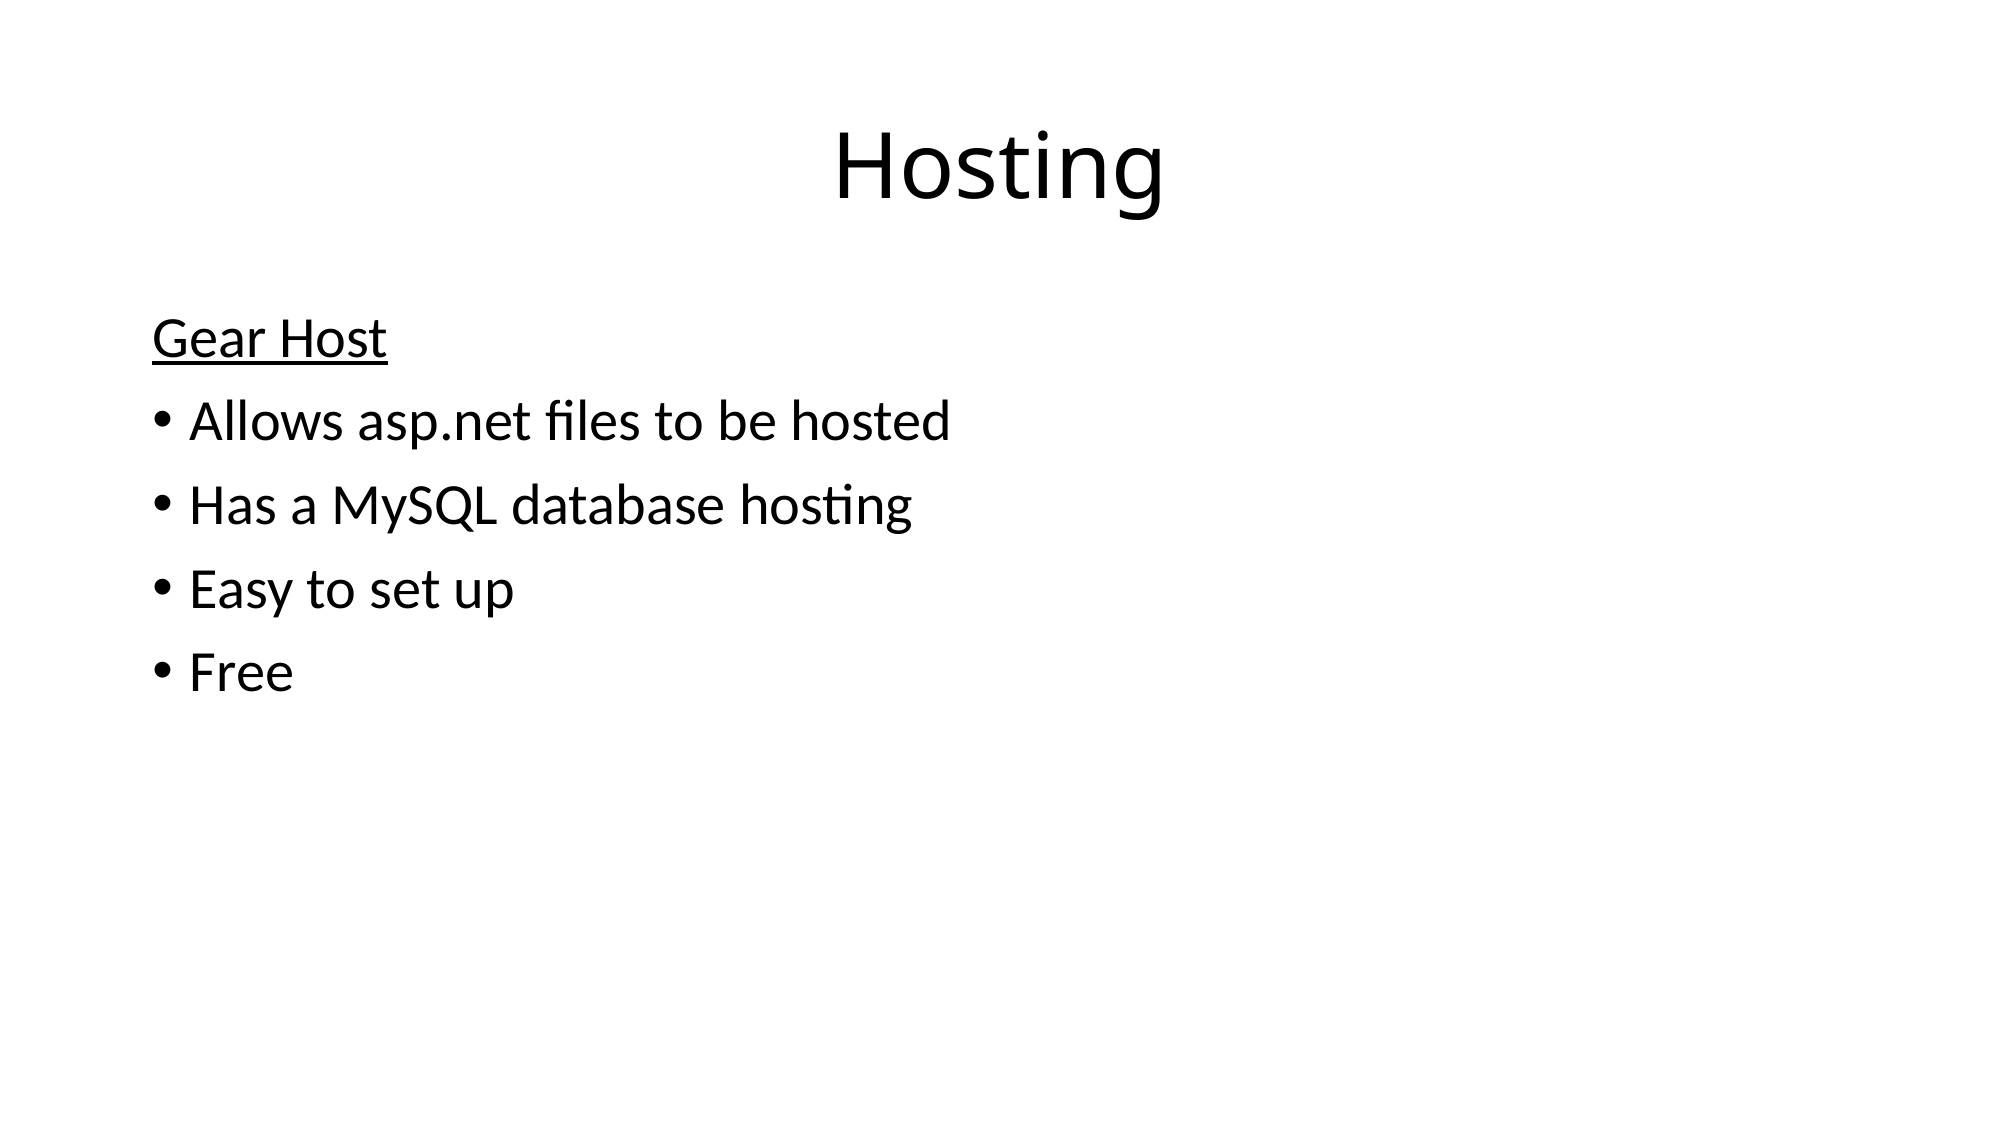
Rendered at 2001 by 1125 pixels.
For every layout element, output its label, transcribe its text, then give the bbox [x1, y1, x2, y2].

list Gear Host Allows asp.net files to be hosted Has a MySQL database hosting Easy to set up Free [137, 299, 1863, 1014]
title Hosting [137, 59, 1863, 278]
